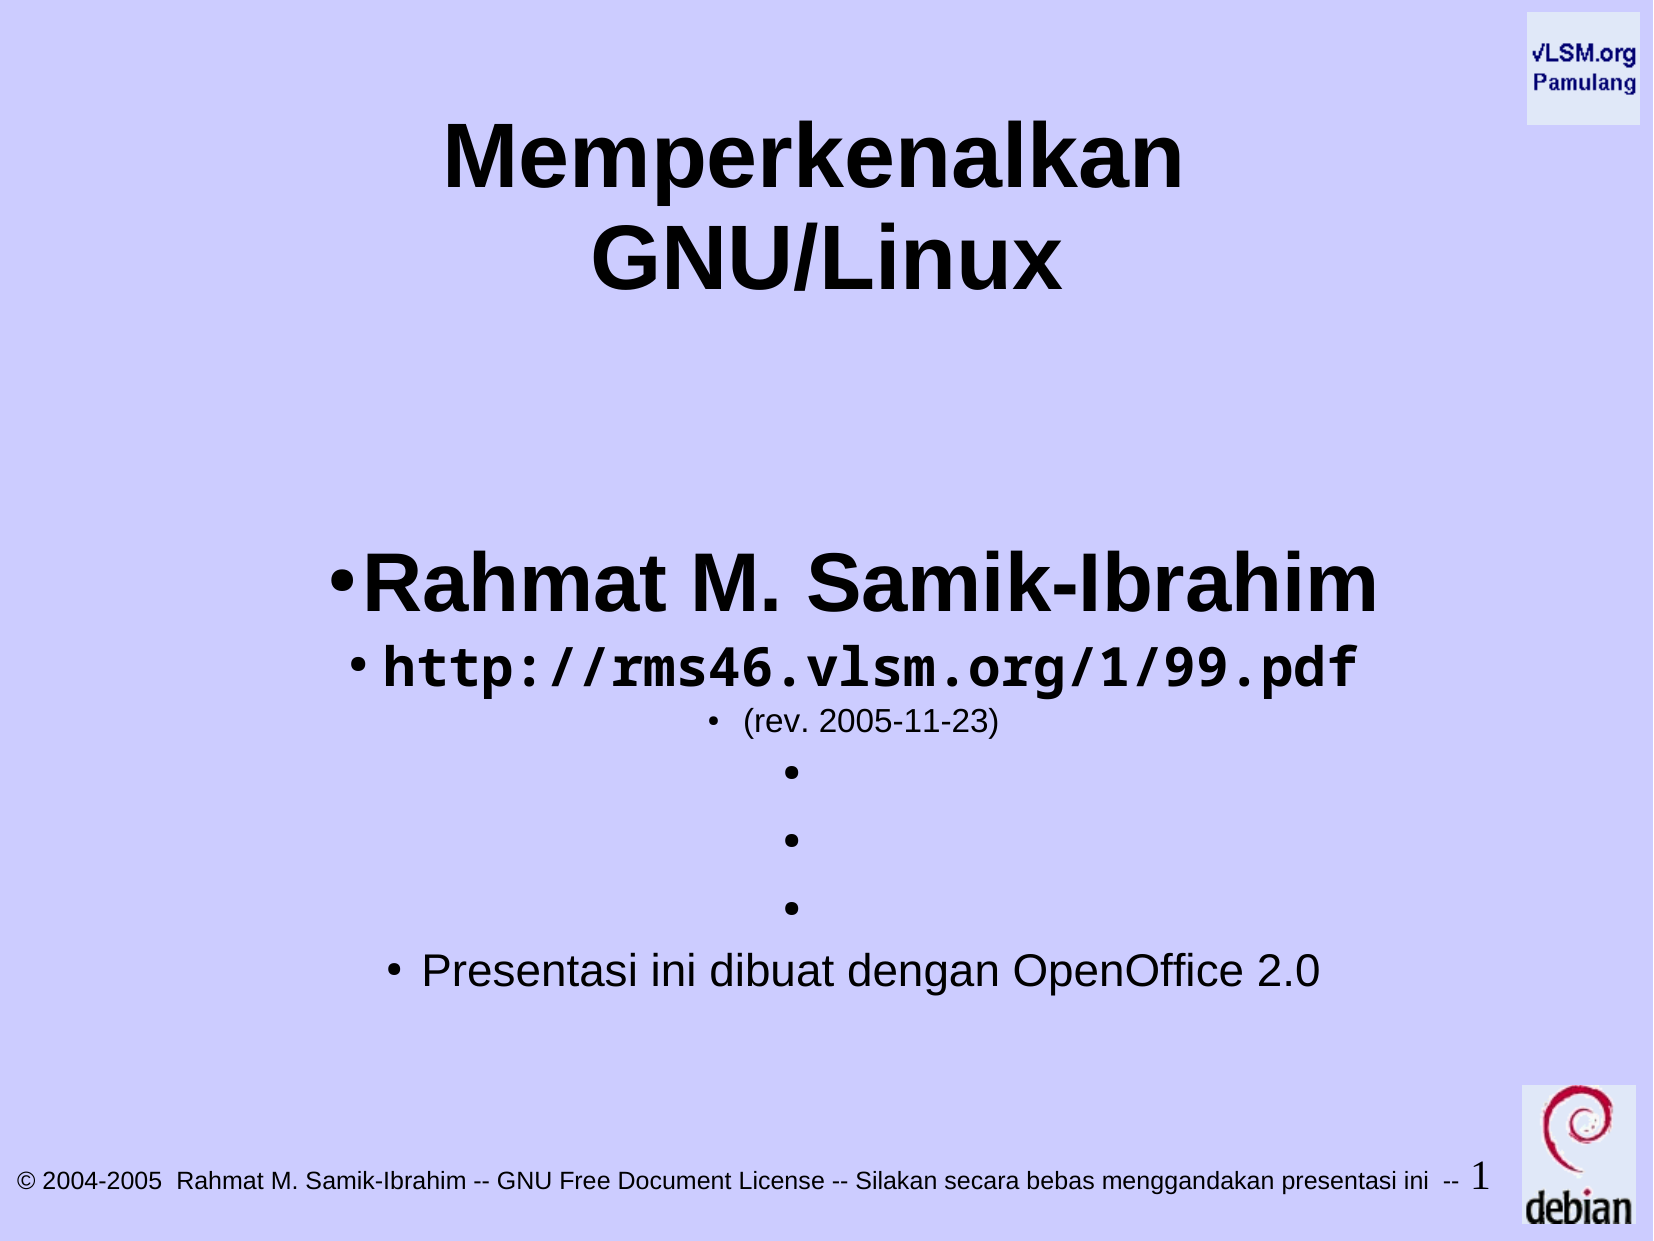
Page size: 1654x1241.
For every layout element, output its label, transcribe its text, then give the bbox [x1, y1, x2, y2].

picture [1527, 12, 1640, 125]
title Memperkenalkan GNU/Linux [121, 72, 1533, 341]
picture [1522, 1085, 1636, 1224]
subtitle Rahmat M. Samik-Ibrahim http://rms46.vlsm.org/1/99.pdf (rev. 2005-11-23) Presentasi ini dibuat dengan OpenOffice 2.0 [81, 490, 1556, 1042]
